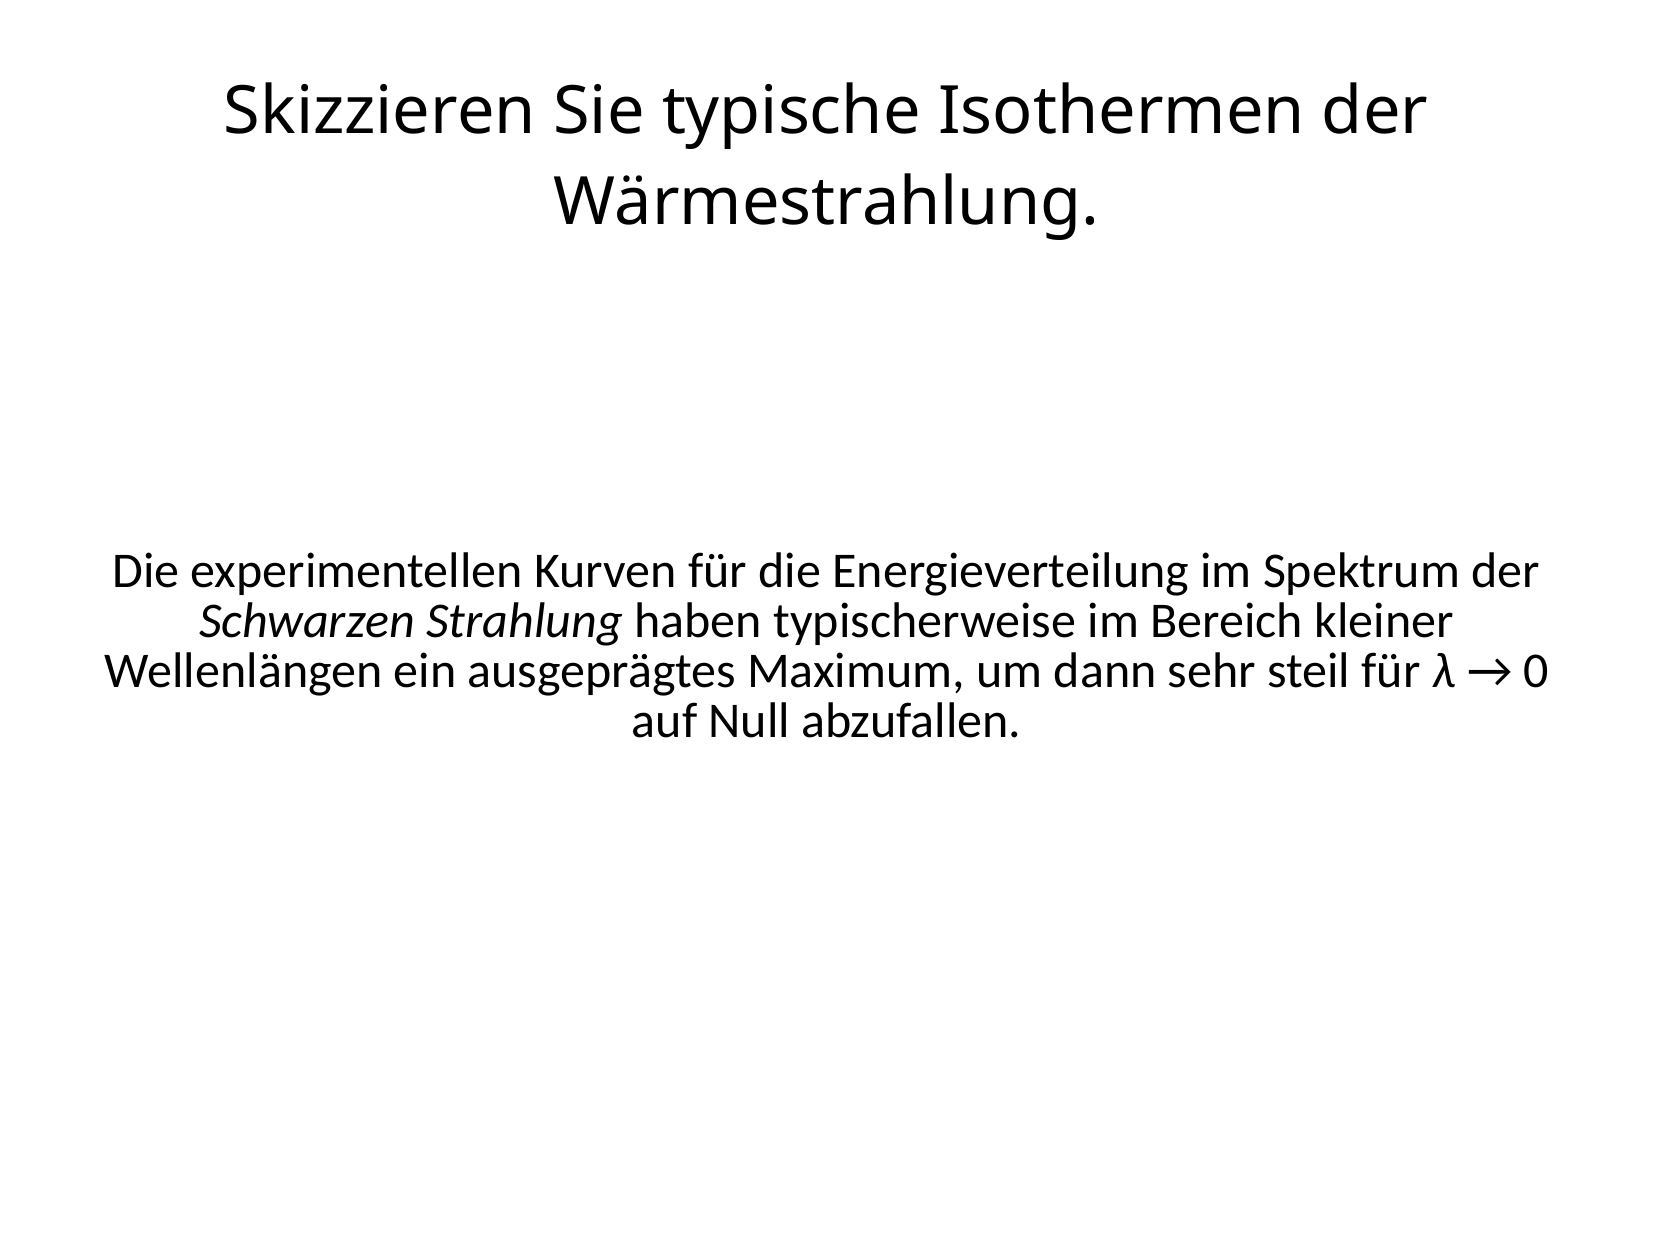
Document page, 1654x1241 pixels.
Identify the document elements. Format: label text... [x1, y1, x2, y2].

title Skizzieren Sie typische Isothermen der Wärmestrahlung. [82, 49, 1571, 257]
subtitle Die experimentellen Kurven für die Energieverteilung im Spektrum der Schwarzen Strahlung haben typischerweise im Bereich kleiner Wellenlängen ein ausgeprägtes Maximum, um dann sehr steil für λ → 0 auf Null abzufallen. [82, 290, 1571, 1010]
